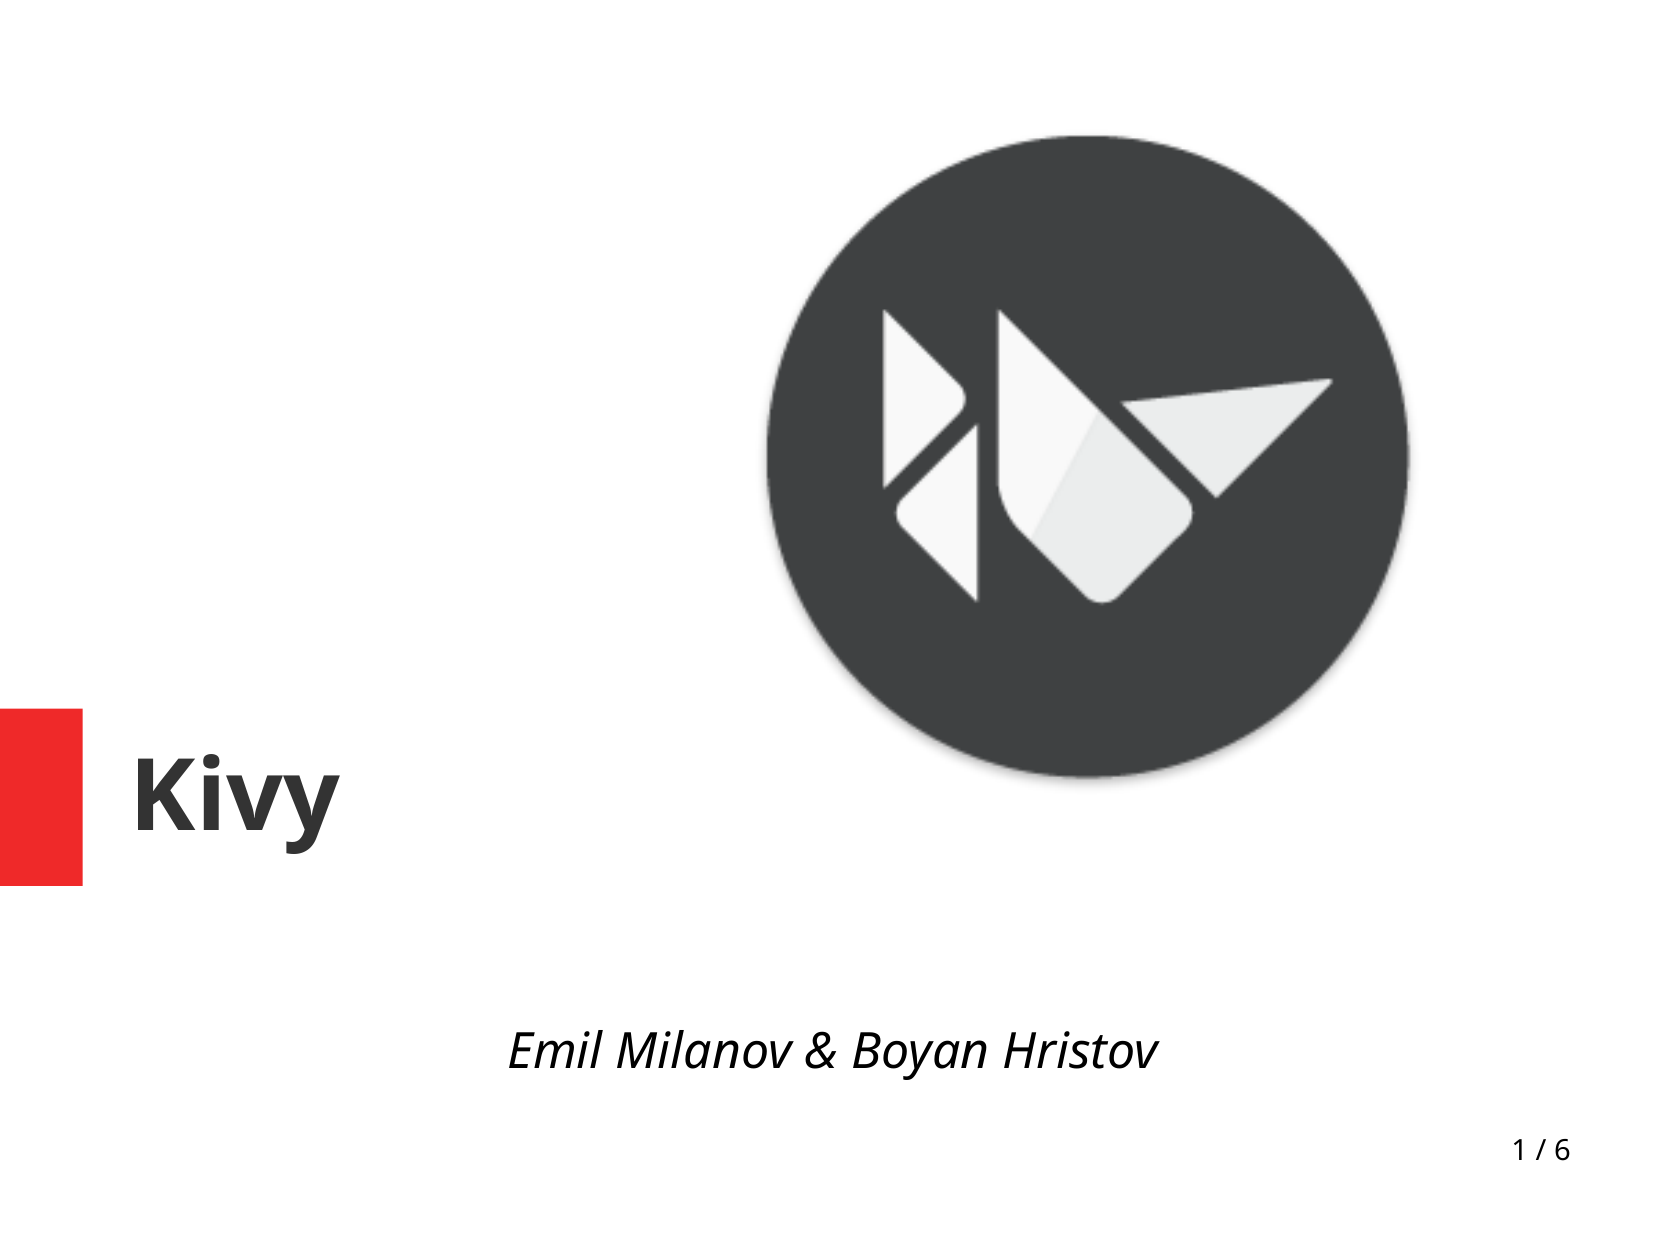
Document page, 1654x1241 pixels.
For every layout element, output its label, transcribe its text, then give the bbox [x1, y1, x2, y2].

subtitle Emil Milanov & Boyan Hristov [129, 968, 1536, 1130]
picture [735, 104, 1441, 811]
title Kivy [129, 673, 1536, 910]
